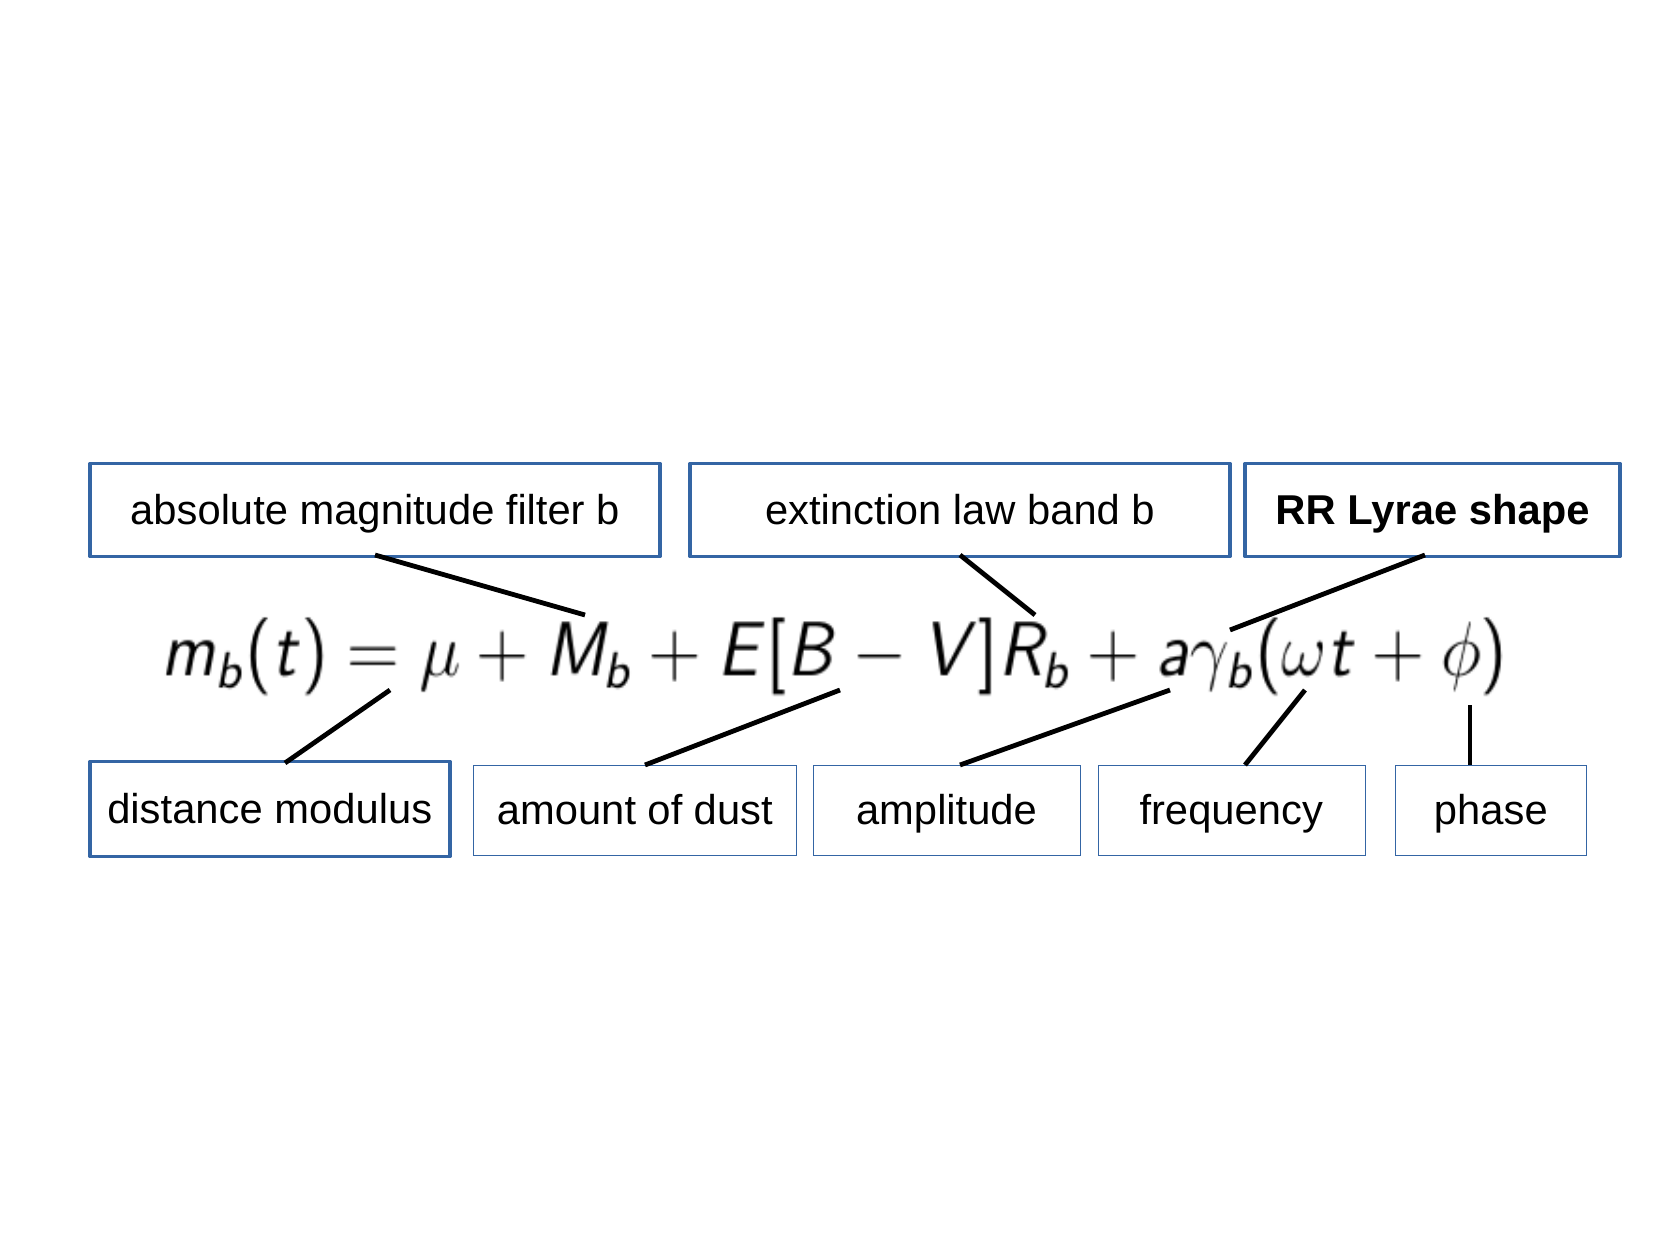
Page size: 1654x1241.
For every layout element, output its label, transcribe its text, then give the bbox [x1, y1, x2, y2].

title absolute magnitude filter b [90, 463, 661, 557]
title phase [1395, 765, 1587, 856]
title amount of dust [473, 765, 797, 856]
title amplitude [813, 765, 1081, 856]
title extinction law band b [690, 463, 1231, 557]
picture [135, 554, 1546, 751]
title distance modulus [90, 761, 451, 857]
title frequency [1098, 765, 1366, 856]
title RR Lyrae shape [1245, 463, 1621, 557]
